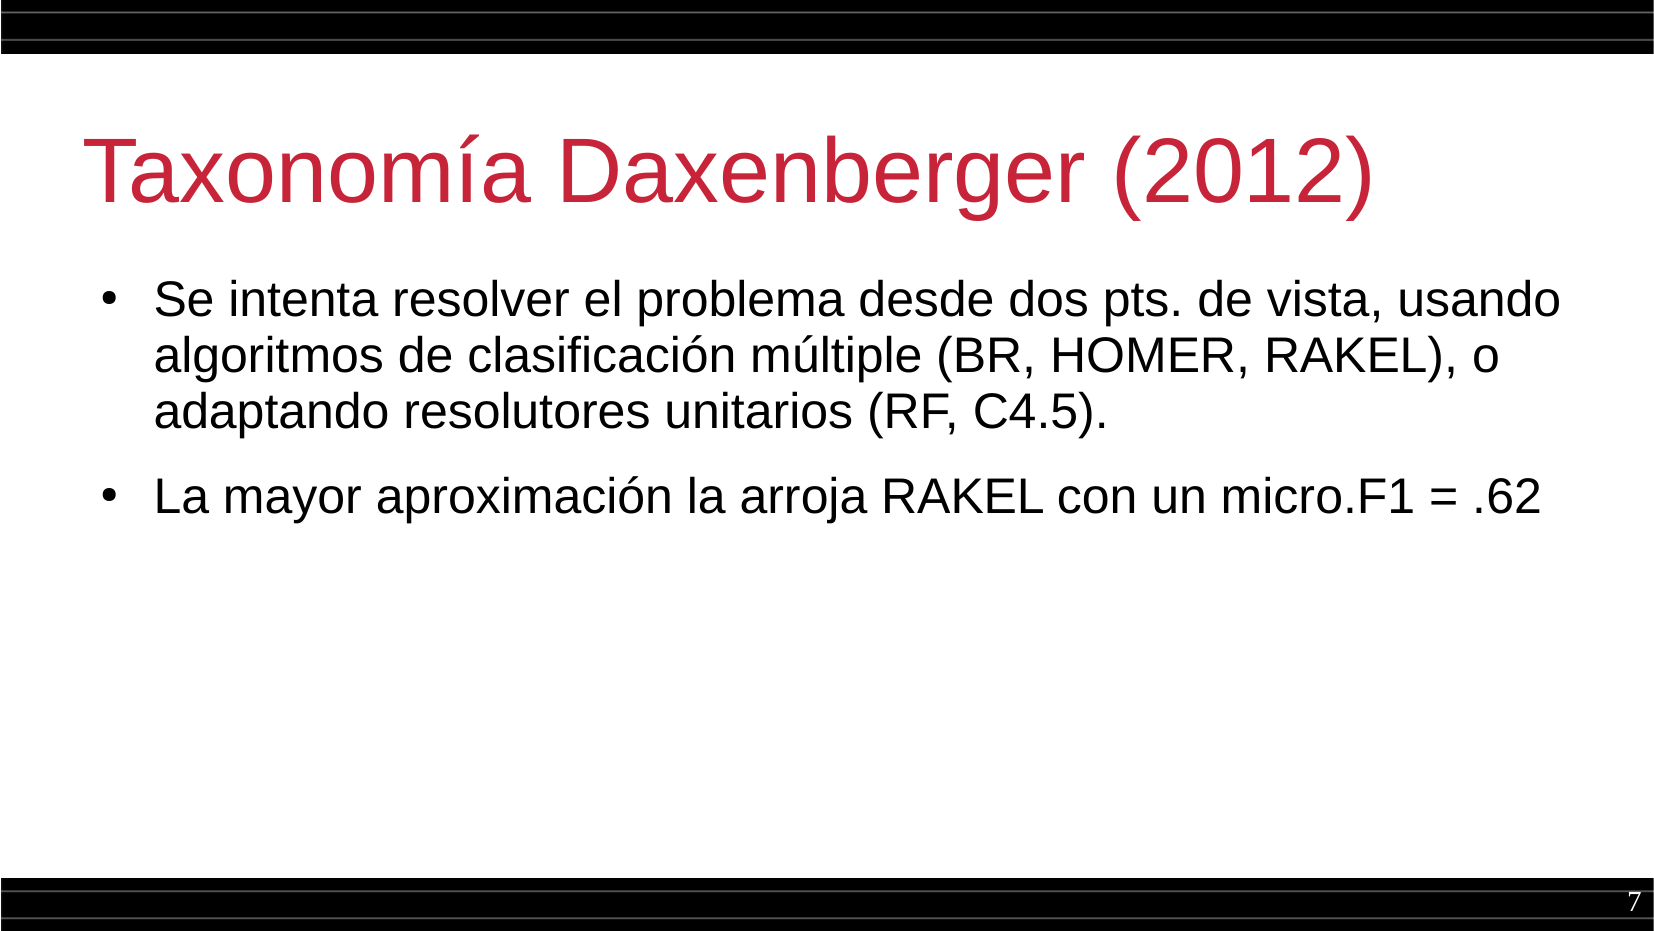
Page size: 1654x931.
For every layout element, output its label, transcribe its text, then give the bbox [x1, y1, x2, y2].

picture [1, 878, 1654, 931]
title Taxonomía Daxenberger (2012) [82, 92, 1571, 249]
picture [1, 0, 1654, 54]
list Se intenta resolver el problema desde dos pts. de vista, usando algoritmos de clasificación múltiple (BR, HOMER, RAKEL), o adaptando resolutores unitarios (RF, C4.5). La mayor aproximación la arroja RAKEL con un micro.F1 = .62 [82, 271, 1571, 758]
